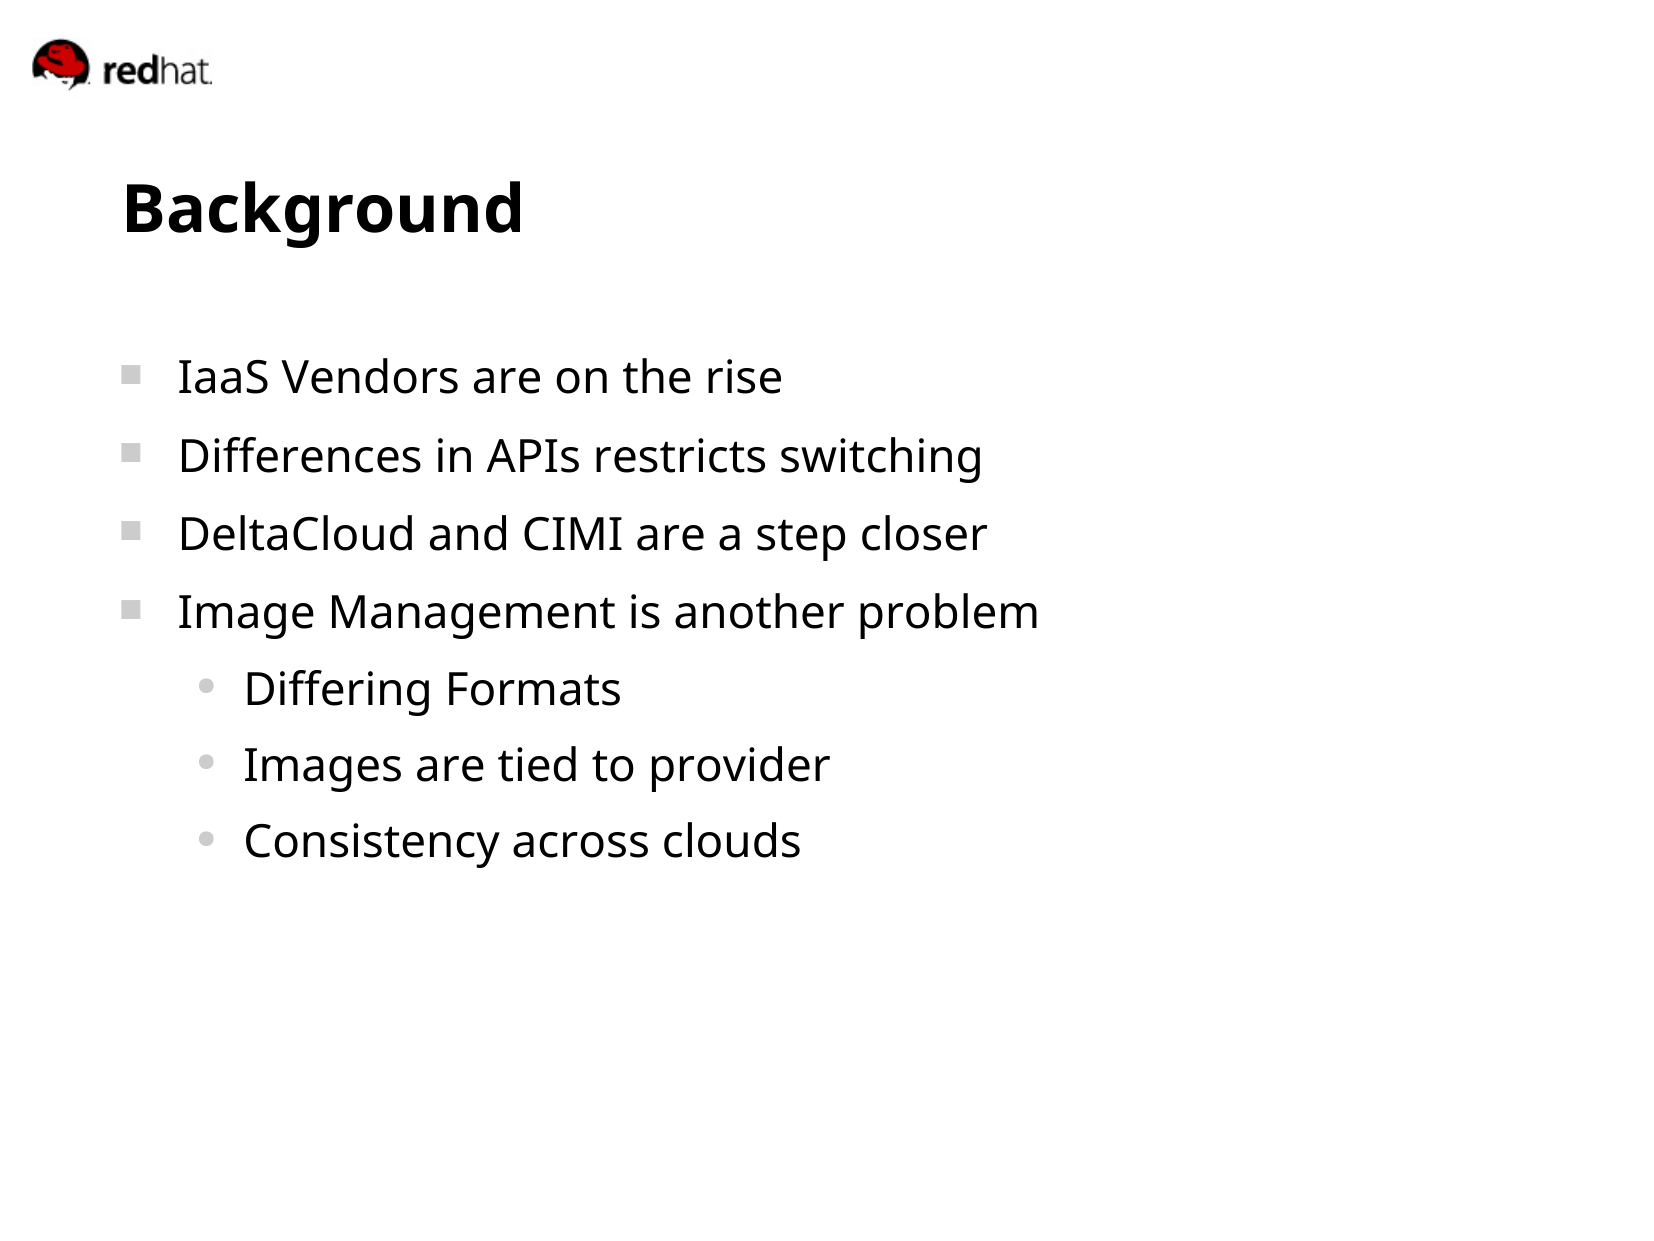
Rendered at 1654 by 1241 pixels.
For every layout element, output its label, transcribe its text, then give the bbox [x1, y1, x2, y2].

picture [31, 37, 212, 98]
list IaaS Vendors are on the rise Differences in APIs restricts switching DeltaCloud and CIMI are a step closer Image Management is another problem Differing Formats Images are tied to provider Consistency across clouds [121, 344, 1534, 1127]
title Background [121, 102, 1534, 310]
